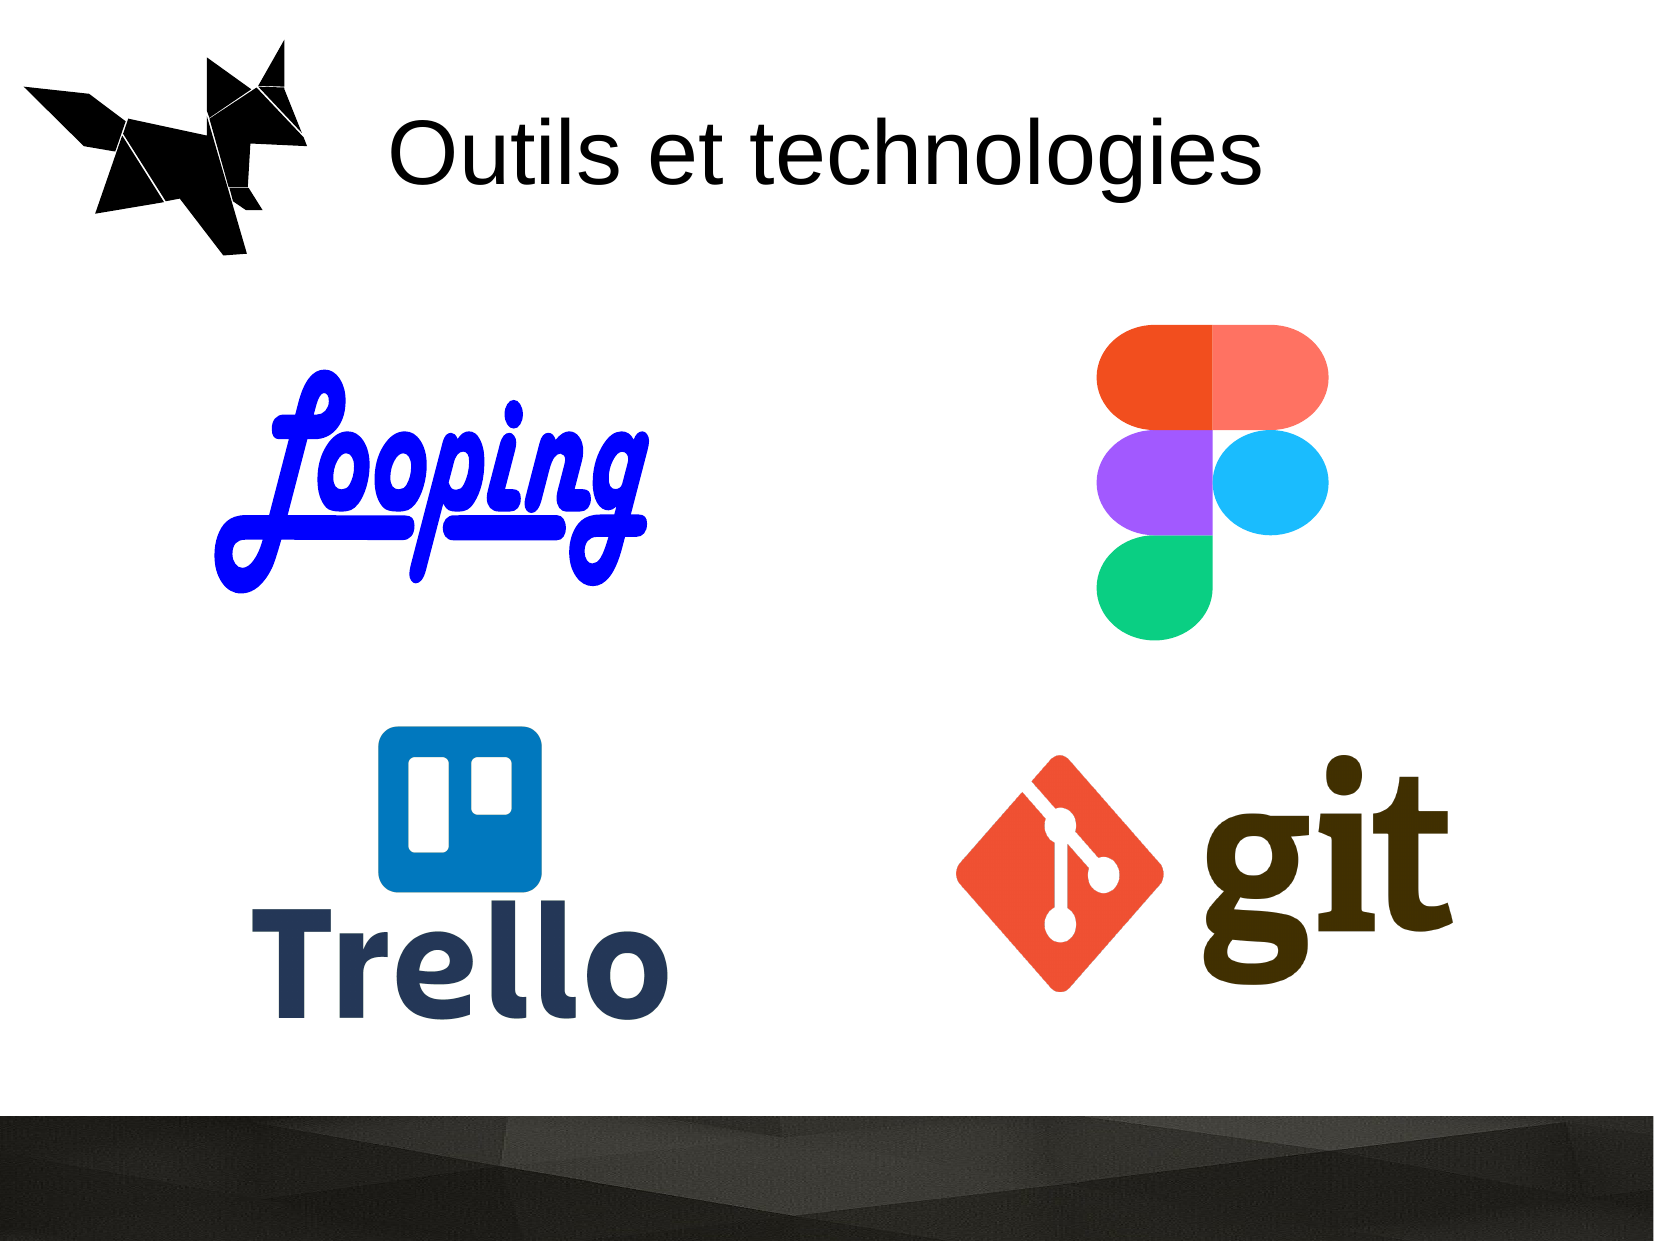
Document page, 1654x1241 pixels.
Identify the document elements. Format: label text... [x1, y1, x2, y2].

picture [1096, 324, 1329, 641]
picture [23, 30, 308, 319]
picture [193, 720, 727, 1023]
title Outils et technologies [308, 49, 1571, 257]
picture [200, 360, 662, 603]
picture [956, 755, 1453, 992]
picture [0, 1116, 1654, 1241]
